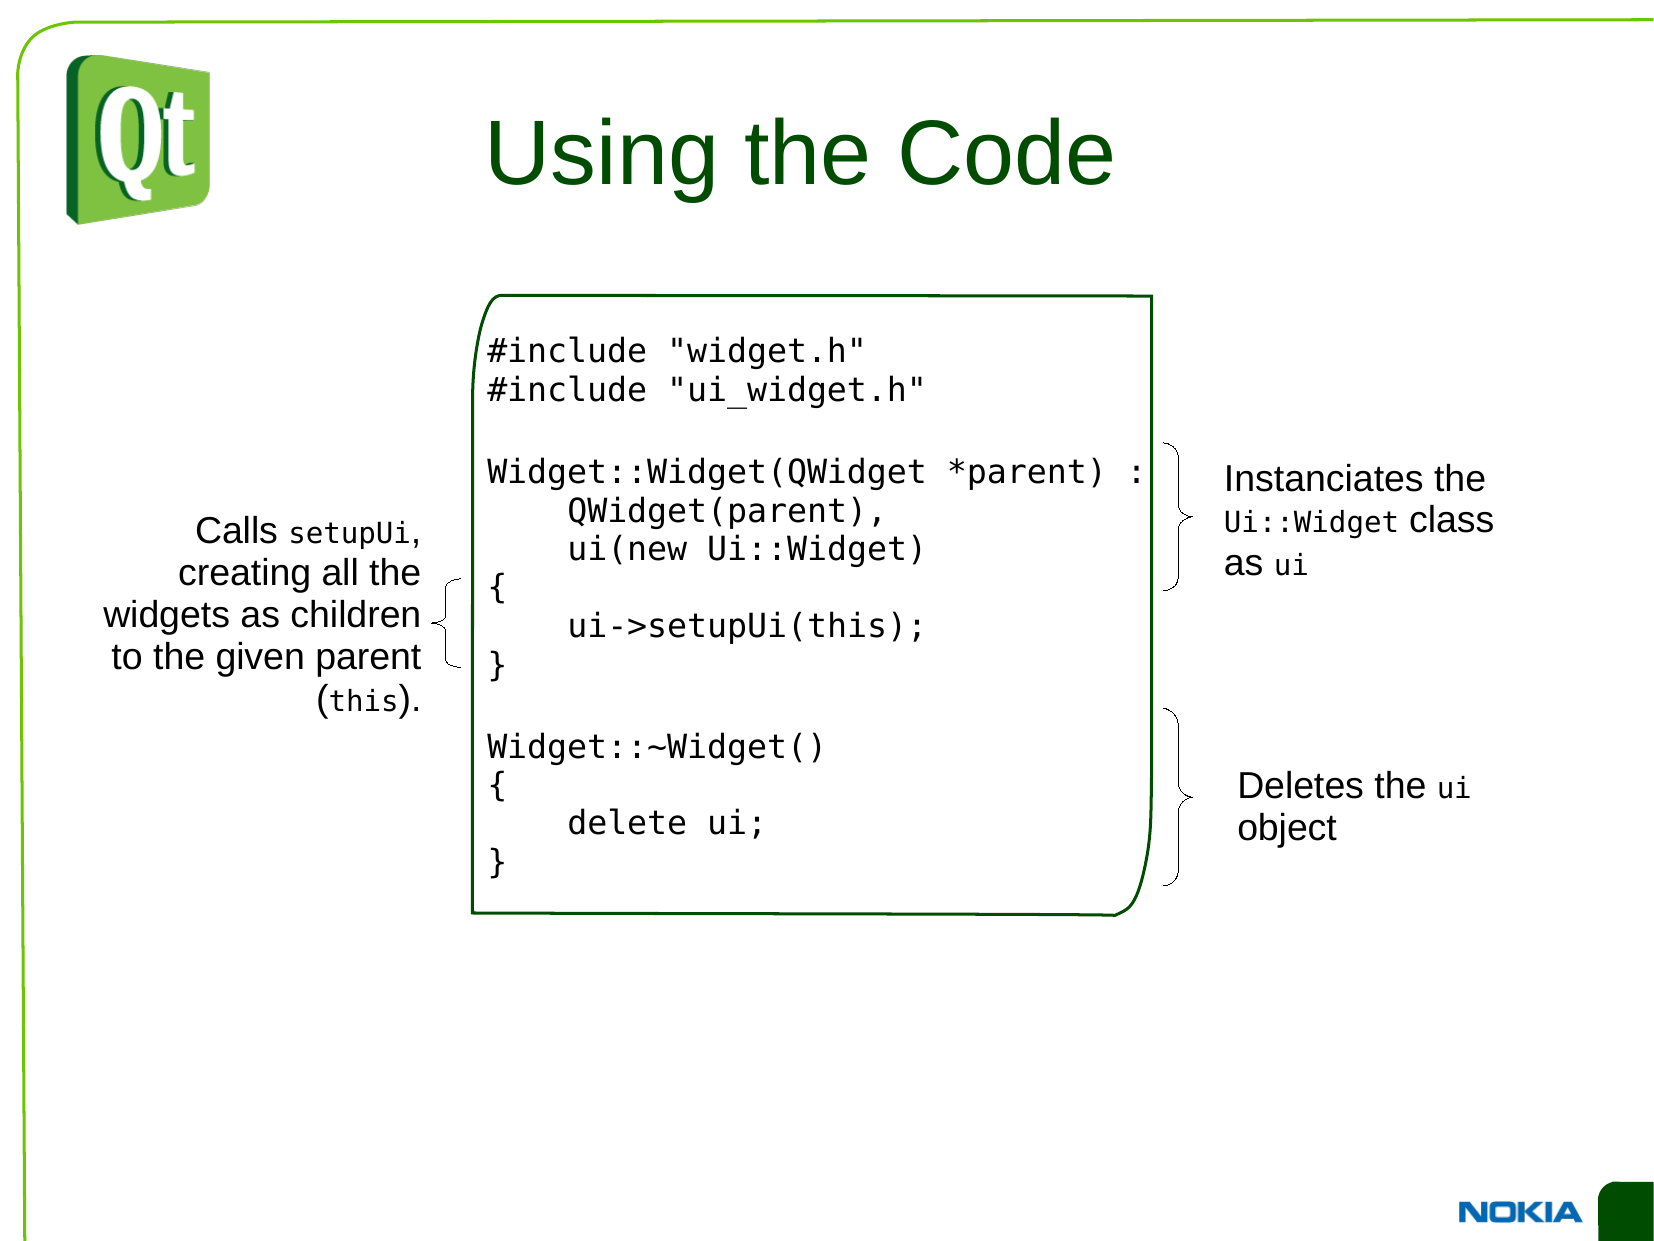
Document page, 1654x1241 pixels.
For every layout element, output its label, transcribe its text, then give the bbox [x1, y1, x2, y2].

picture [1459, 1201, 1583, 1223]
text_box Instanciates the Ui::Widget class as ui [1209, 449, 1520, 591]
picture [66, 55, 210, 225]
text_box Calls setupUi, creating all the widgets as children to the given parent (this). [88, 501, 471, 728]
text_box #include "widget.h" #include "ui_widget.h" Widget::Widget(QWidget *parent) : QWidget(parent), ui(new Ui::Widget) { ui->setupUi(this); } Widget::~Widget() { delete ui; } [474, 324, 1150, 889]
text_box #include "widget.h" #include "ui_widget.h" Widget::Widget(QWidget *parent) : QWidget(parent), ui(new Ui::Widget) { ui->setupUi(this); } Widget::~Widget() { delete ui; } [1141, 324, 1163, 889]
title Using the Code [263, 49, 1339, 257]
text_box Deletes the ui object [1222, 757, 1487, 886]
